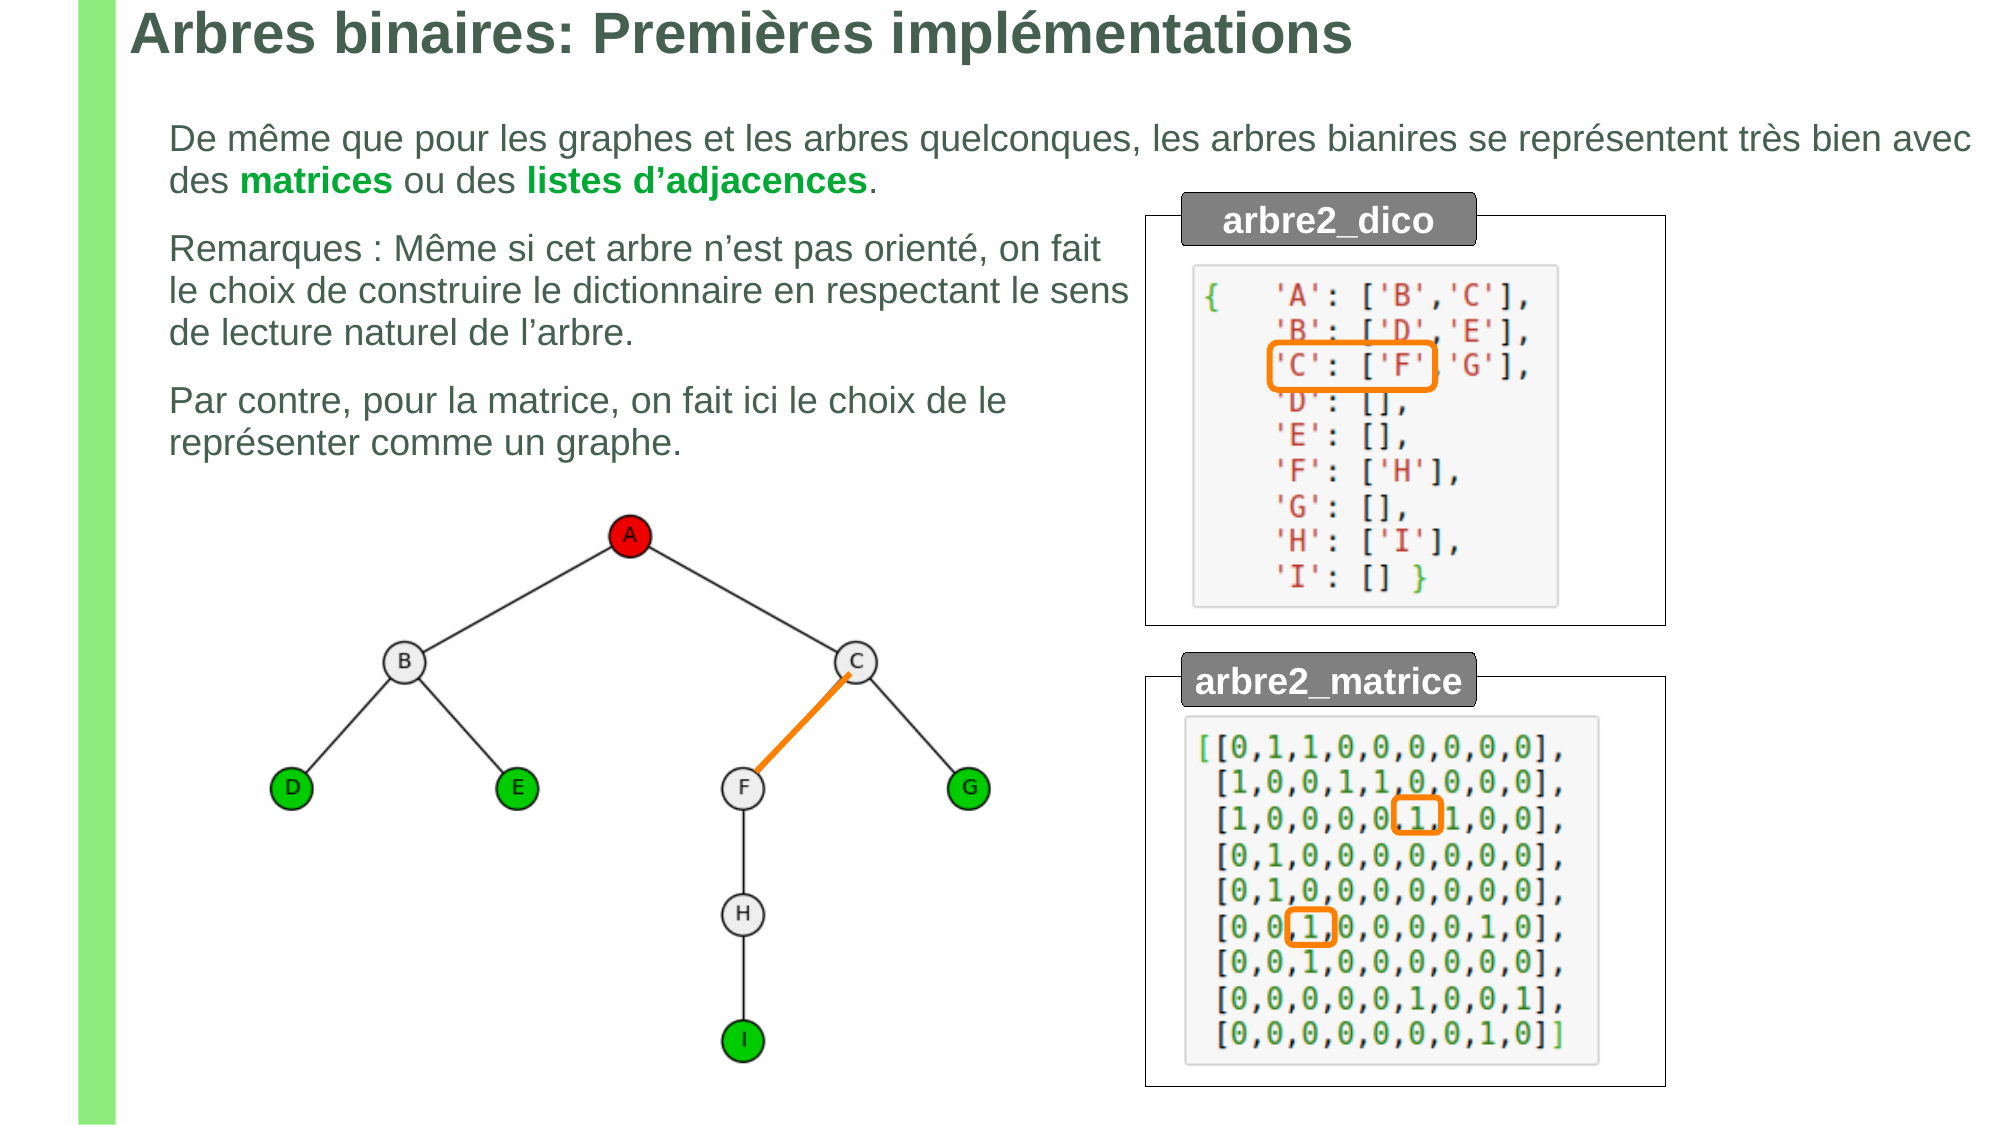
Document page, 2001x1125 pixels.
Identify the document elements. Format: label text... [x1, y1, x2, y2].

picture [1181, 714, 1604, 1070]
text_box Arbres binaires: Premières implémentations [114, 0, 2000, 106]
text_box arbre2_matrice [1181, 652, 1477, 707]
text_box arbre2_dico [1181, 192, 1477, 246]
picture [138, 425, 1099, 1125]
text_box De même que pour les graphes et les arbres quelconques, les arbres bianires se représentent très bien avec des matrices ou des listes d’adjacences. Remarques : Même si cet arbre n’est pas orienté, on fait le choix de construire le dictionnaire en respectant le sens de lecture naturel de l’arbre. Par contre, pour la matrice, on fait ici le choix de le représenter comme un graphe. [154, 110, 2000, 1111]
picture [1189, 261, 1565, 616]
